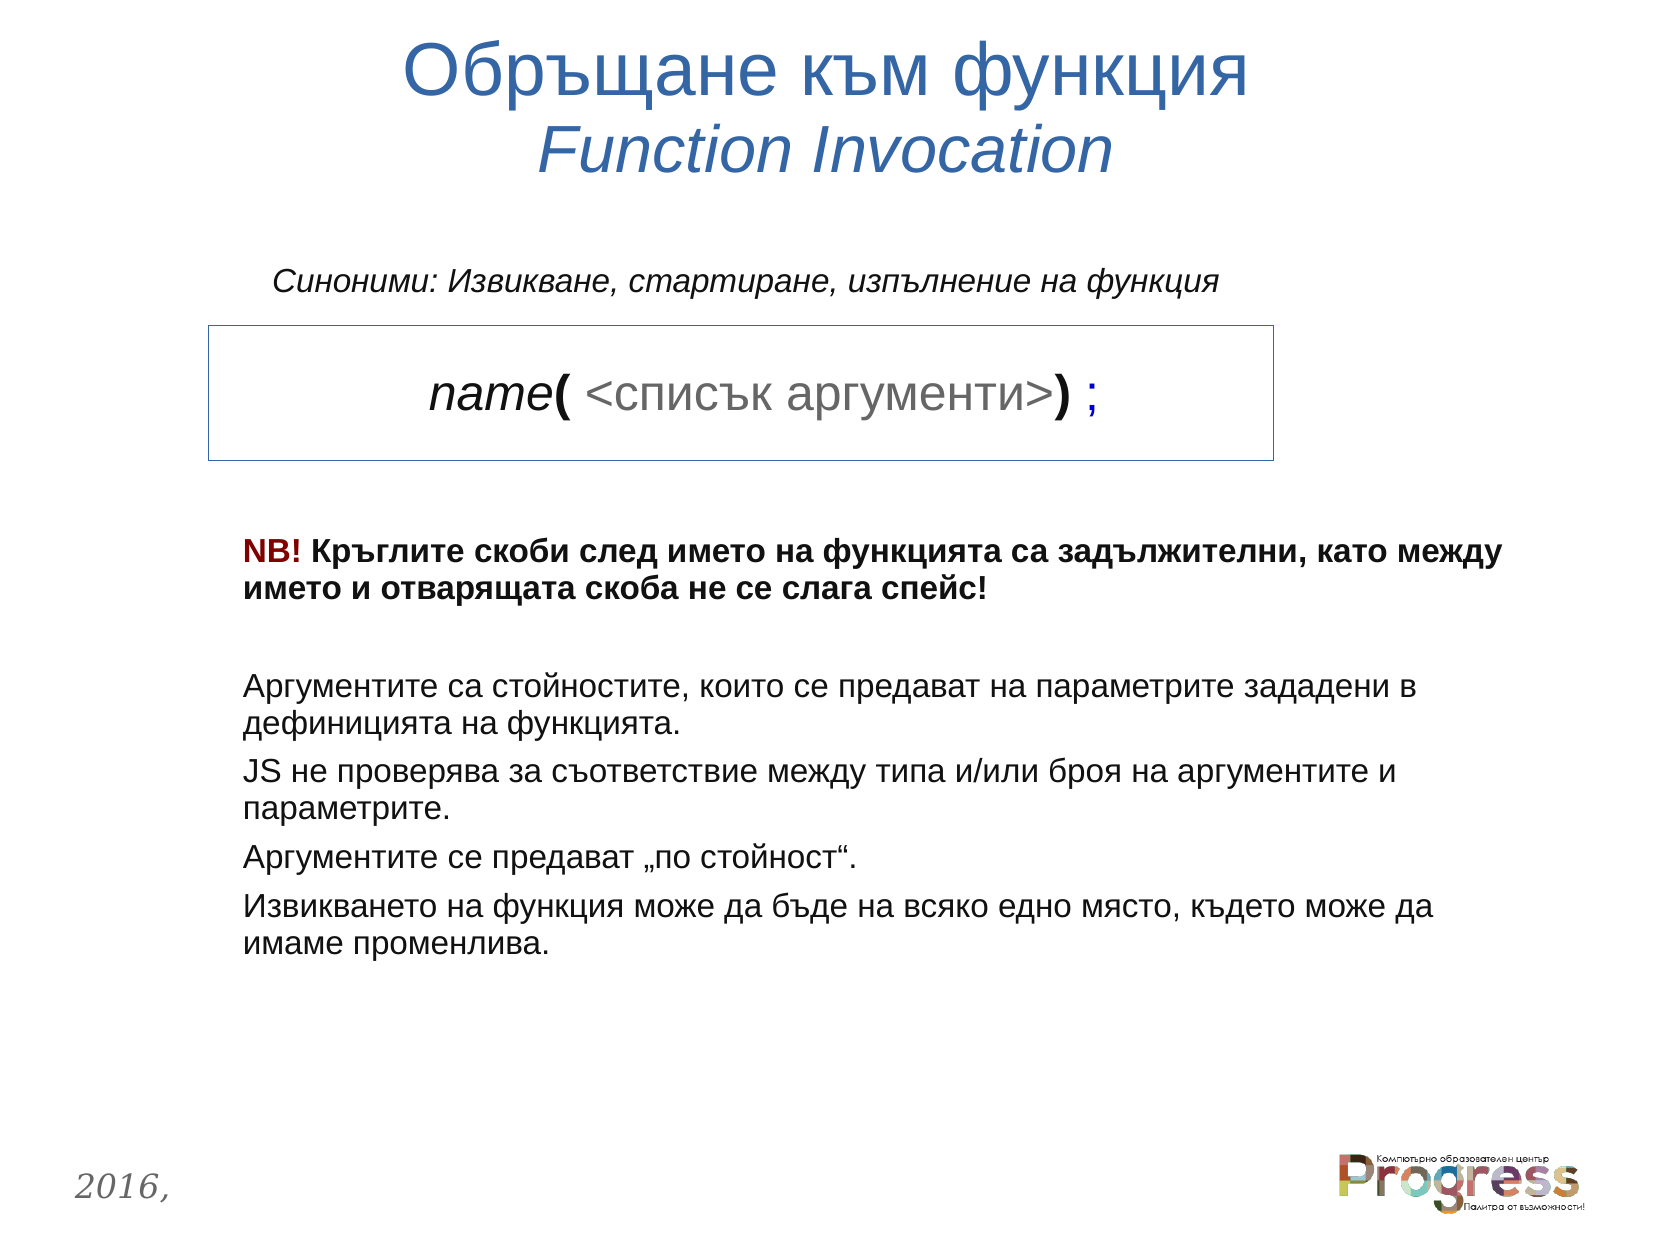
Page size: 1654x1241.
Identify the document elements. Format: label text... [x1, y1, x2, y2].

picture [1339, 1153, 1591, 1214]
text_box NB! Кръглите скоби след името на функцията са задължителни, като между името и отварящата скоба не се слага спейс! Аргументите са стойностите, които се предават на параметрите зададени в дефиницията на функцията. JS не проверява за съответствие между типа и/или броя на аргументите и параметрите. Аргументите се предават „по стойност“. Извикването на функция може да бъде на всяко едно място, където може да имаме променлива. [180, 525, 1531, 1024]
list name( <списък аргументи>) ; [208, 325, 1274, 461]
title Обръщане към функция Function Invocation [82, 27, 1571, 187]
text_box Синоними: Извикване, стартиране, изпълнение на функция [210, 255, 1291, 335]
